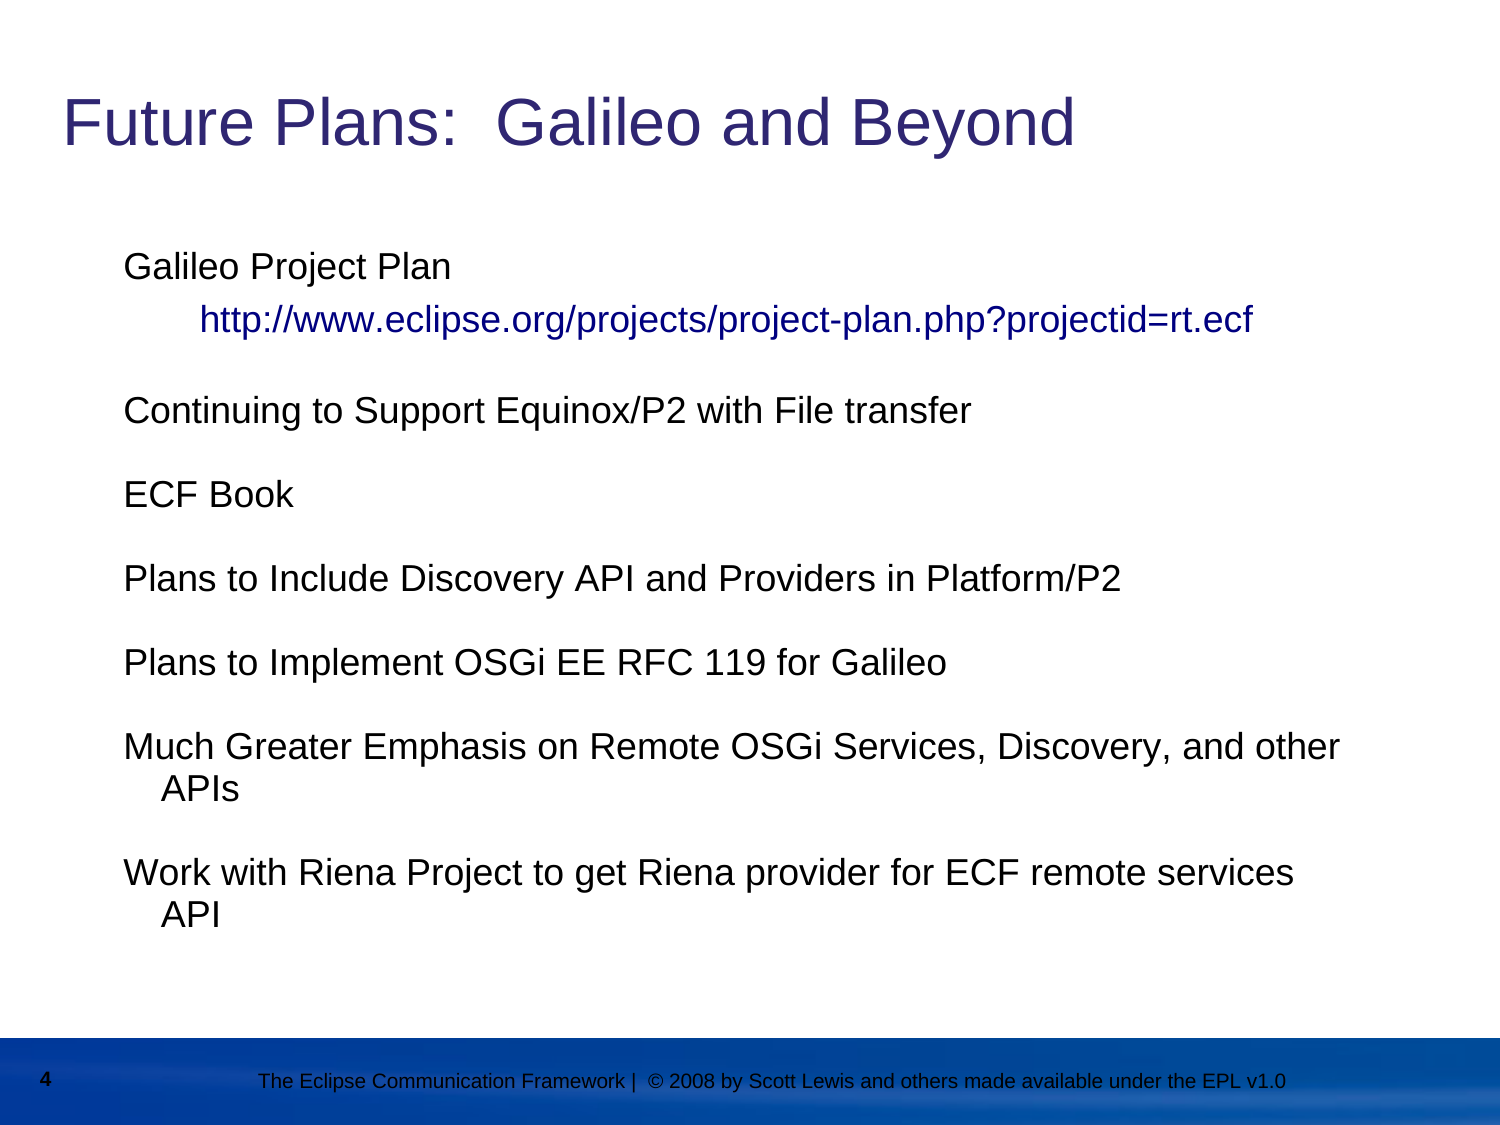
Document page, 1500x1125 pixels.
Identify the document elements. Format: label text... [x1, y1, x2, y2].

title Future Plans: Galileo and Beyond [48, 84, 1401, 175]
picture [0, 1038, 1500, 1125]
list Galileo Project Plan http://www.eclipse.org/projects/project-plan.php?projectid=rt.ecf Continuing to Support Equinox/P2 with File transfer ECF Book Plans to Include Discovery API and Providers in Platform/P2 Plans to Implement OSGi EE RFC 119 for Galileo Much Greater Emphasis on Remote OSGi Services, Discovery, and other APIs Work with Riena Project to get Riena provider for ECF remote services API [108, 237, 1378, 945]
